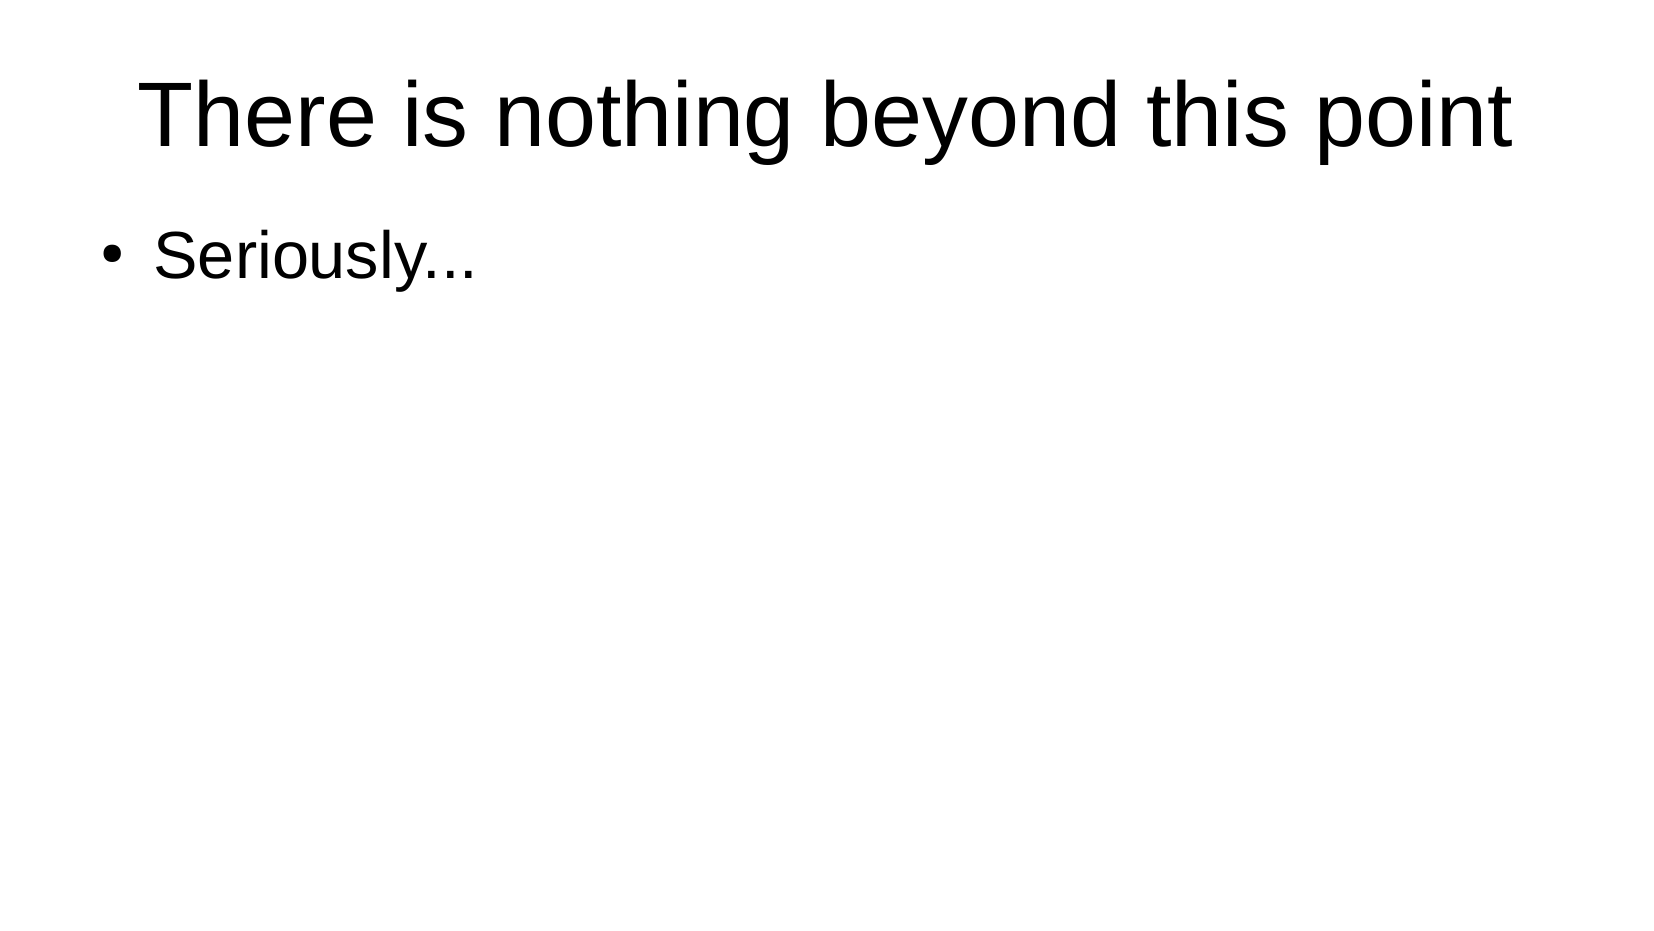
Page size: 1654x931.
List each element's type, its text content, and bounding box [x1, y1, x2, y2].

title There is nothing beyond this point [82, 37, 1571, 193]
list Seriously... [82, 217, 1571, 758]
